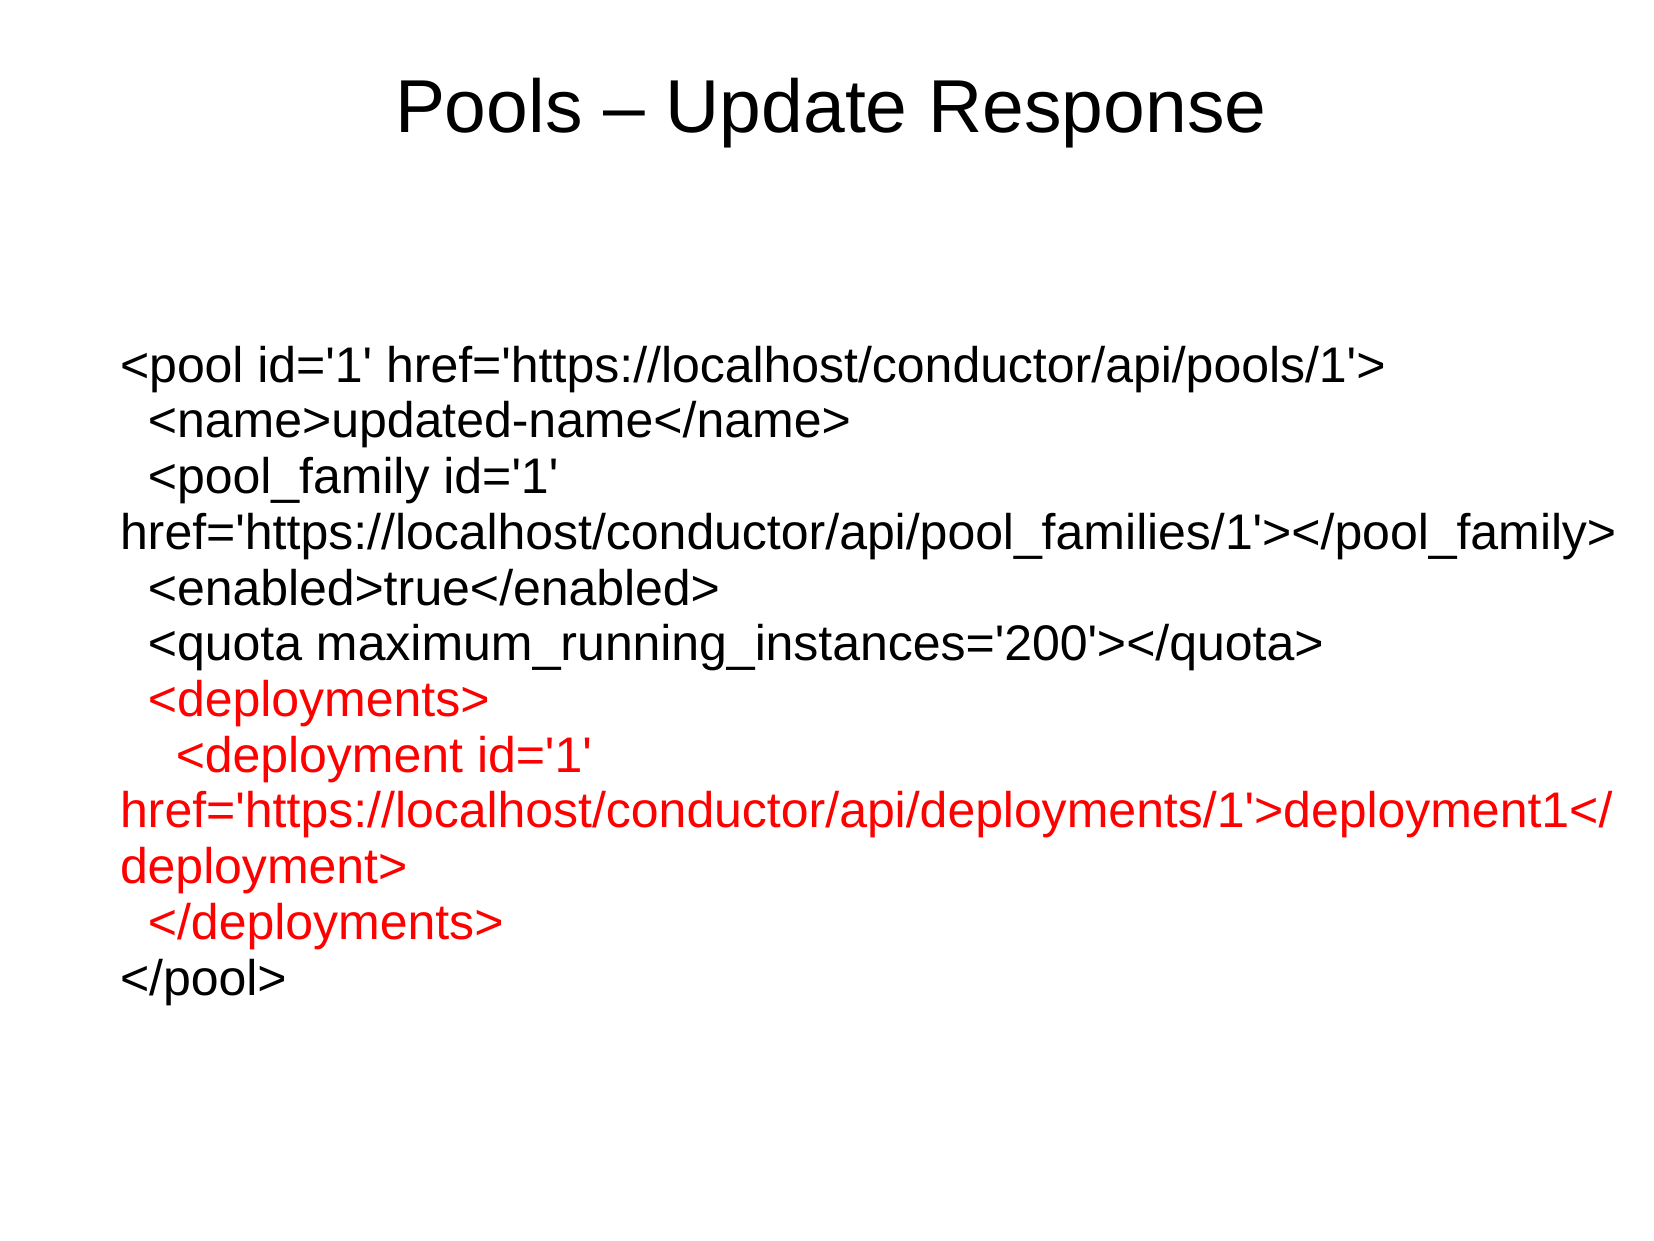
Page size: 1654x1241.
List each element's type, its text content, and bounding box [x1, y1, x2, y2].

subtitle <pool id='1' href='https://localhost/conductor/api/pools/1'> <name>updated-name</name> <pool_family id='1' href='https://localhost/conductor/api/pool_families/1'></pool_family> <enabled>true</enabled> <quota maximum_running_instances='200'></quota> <deployments> <deployment id='1' href='https://localhost/conductor/api/deployments/1'>deployment1</deployment> </deployments> </pool> [119, 280, 1636, 1118]
title Pools – Update Response [86, 2, 1576, 211]
